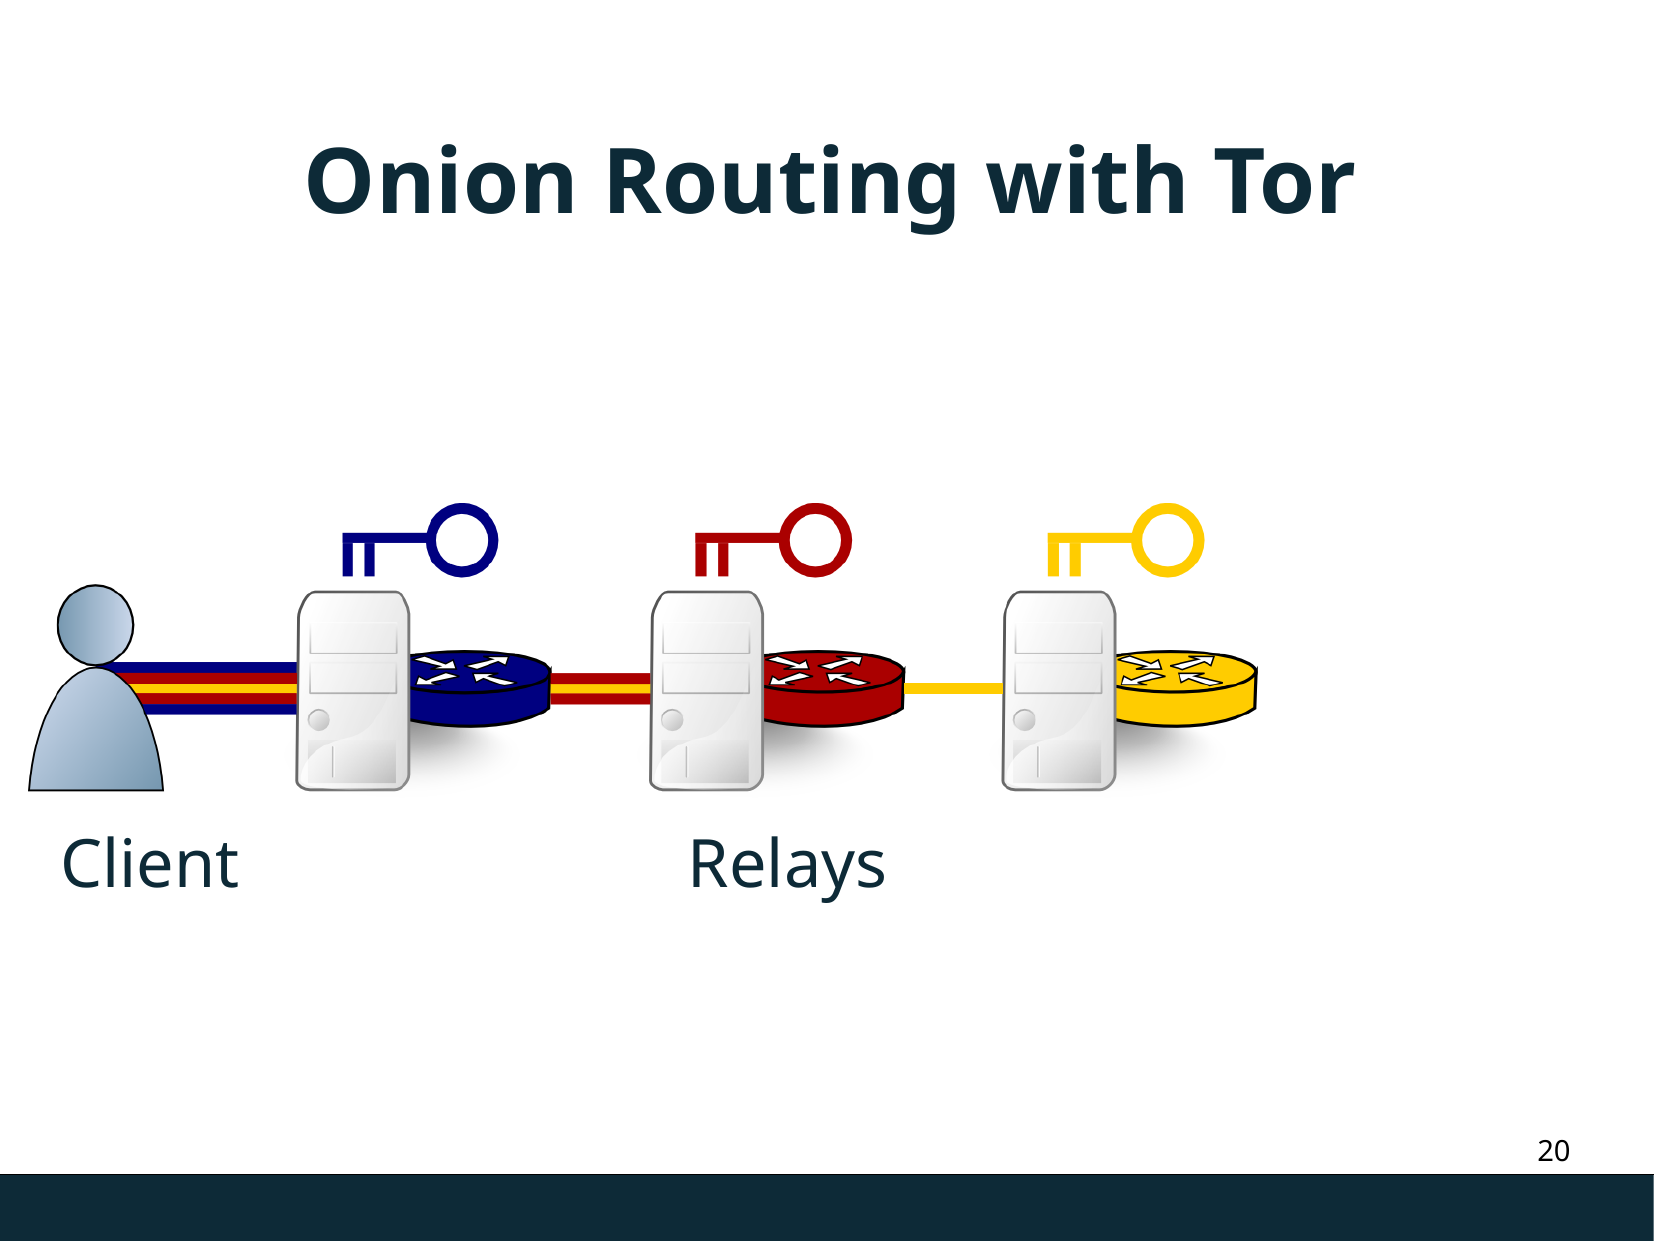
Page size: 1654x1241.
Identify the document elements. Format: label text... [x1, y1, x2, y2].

text_box Relays [672, 809, 931, 901]
picture [28, 503, 1611, 805]
text_box Client [45, 809, 271, 901]
title Onion Routing with Tor [86, 74, 1575, 282]
